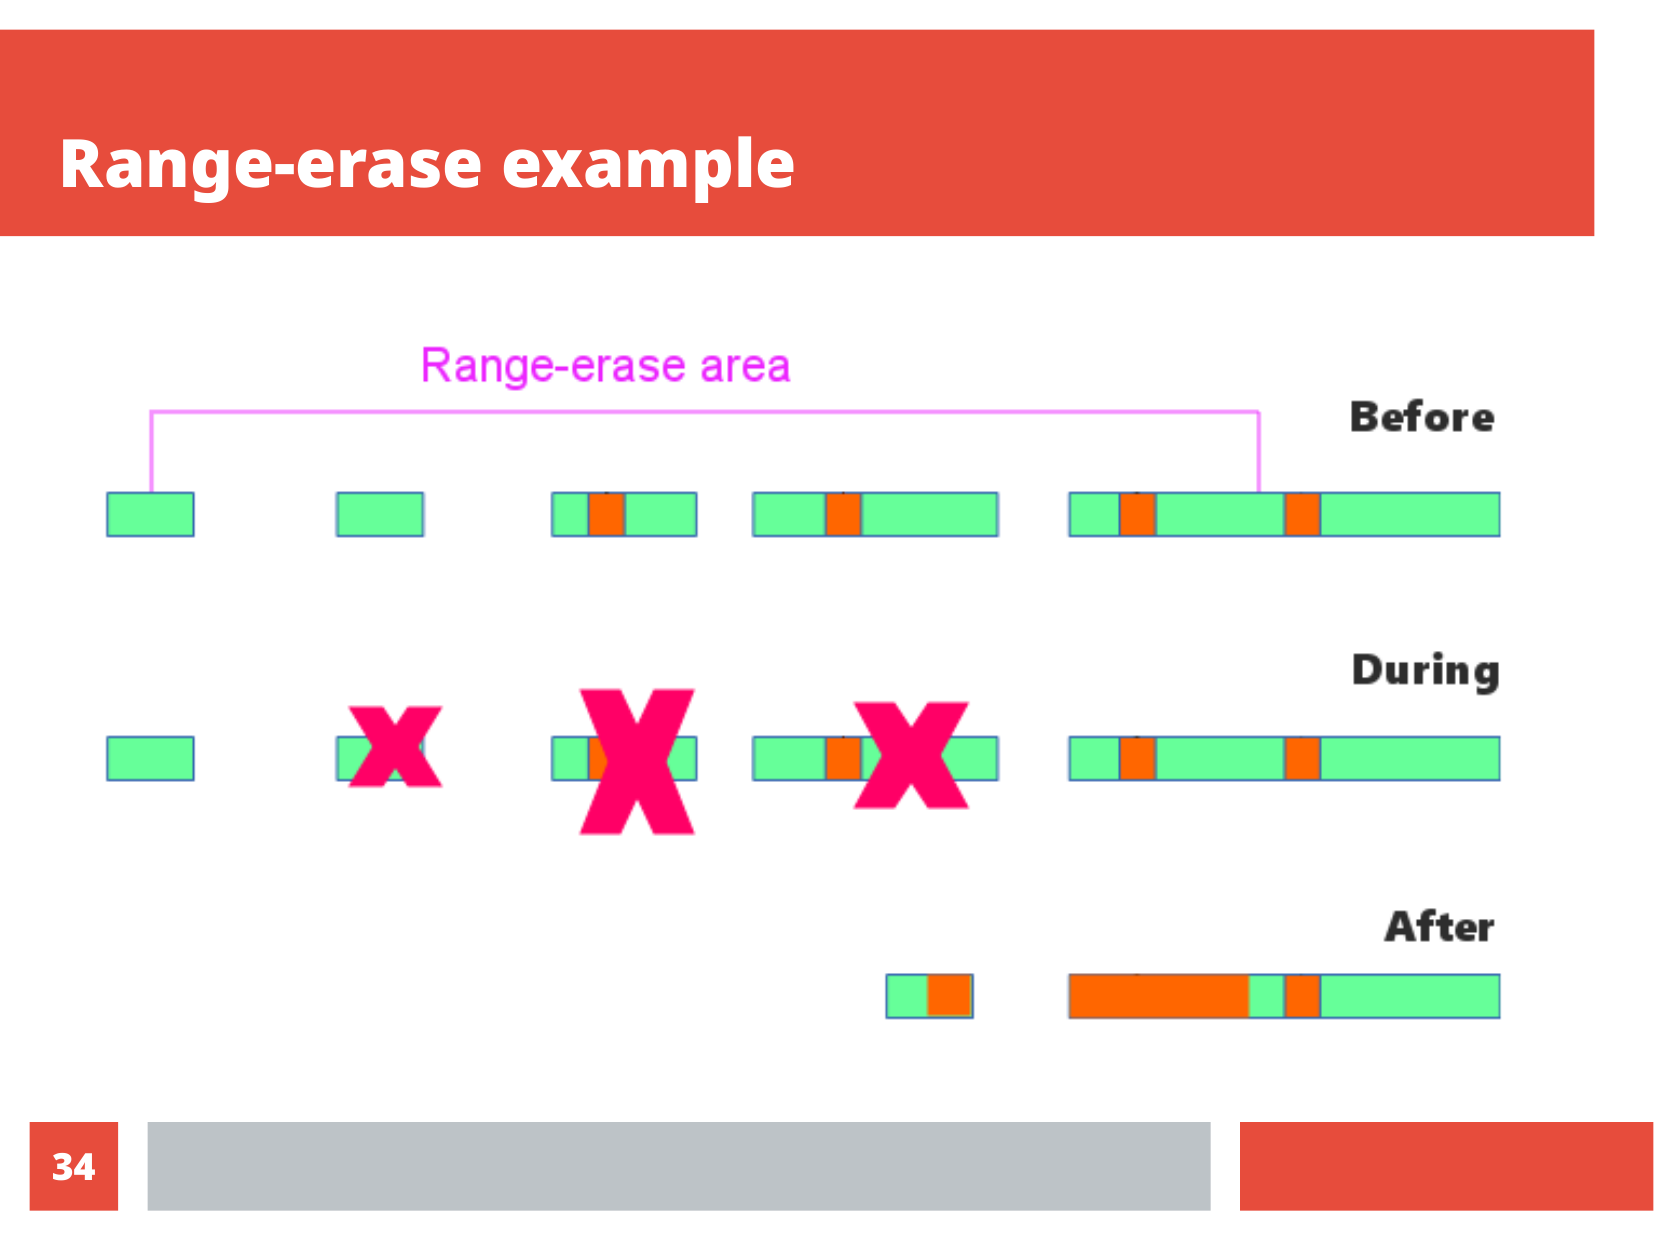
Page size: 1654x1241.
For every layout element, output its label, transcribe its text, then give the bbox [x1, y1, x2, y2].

title Range-erase example [59, 59, 1595, 207]
picture [1, 259, 1635, 1093]
